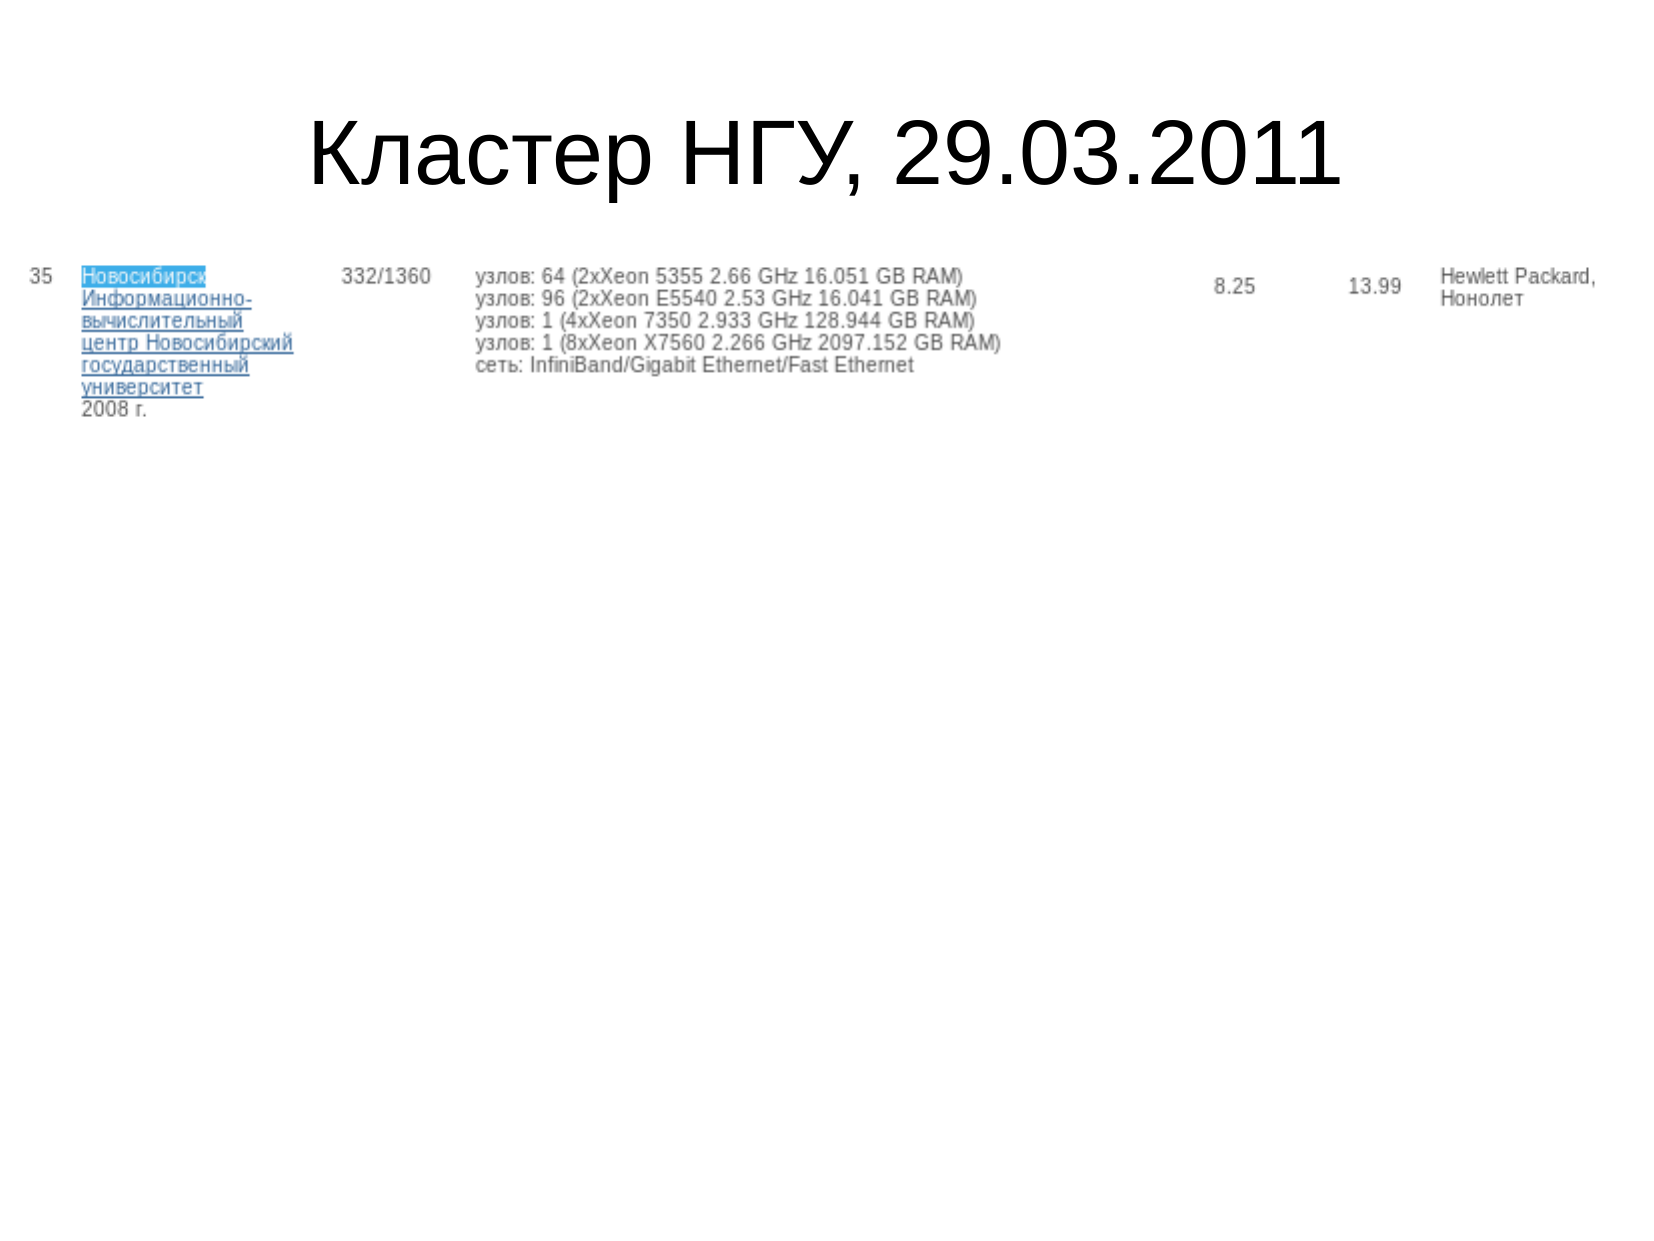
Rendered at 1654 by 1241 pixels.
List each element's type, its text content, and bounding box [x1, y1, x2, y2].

picture [12, 256, 1643, 429]
title Кластер НГУ, 29.03.2011 [82, 49, 1571, 256]
